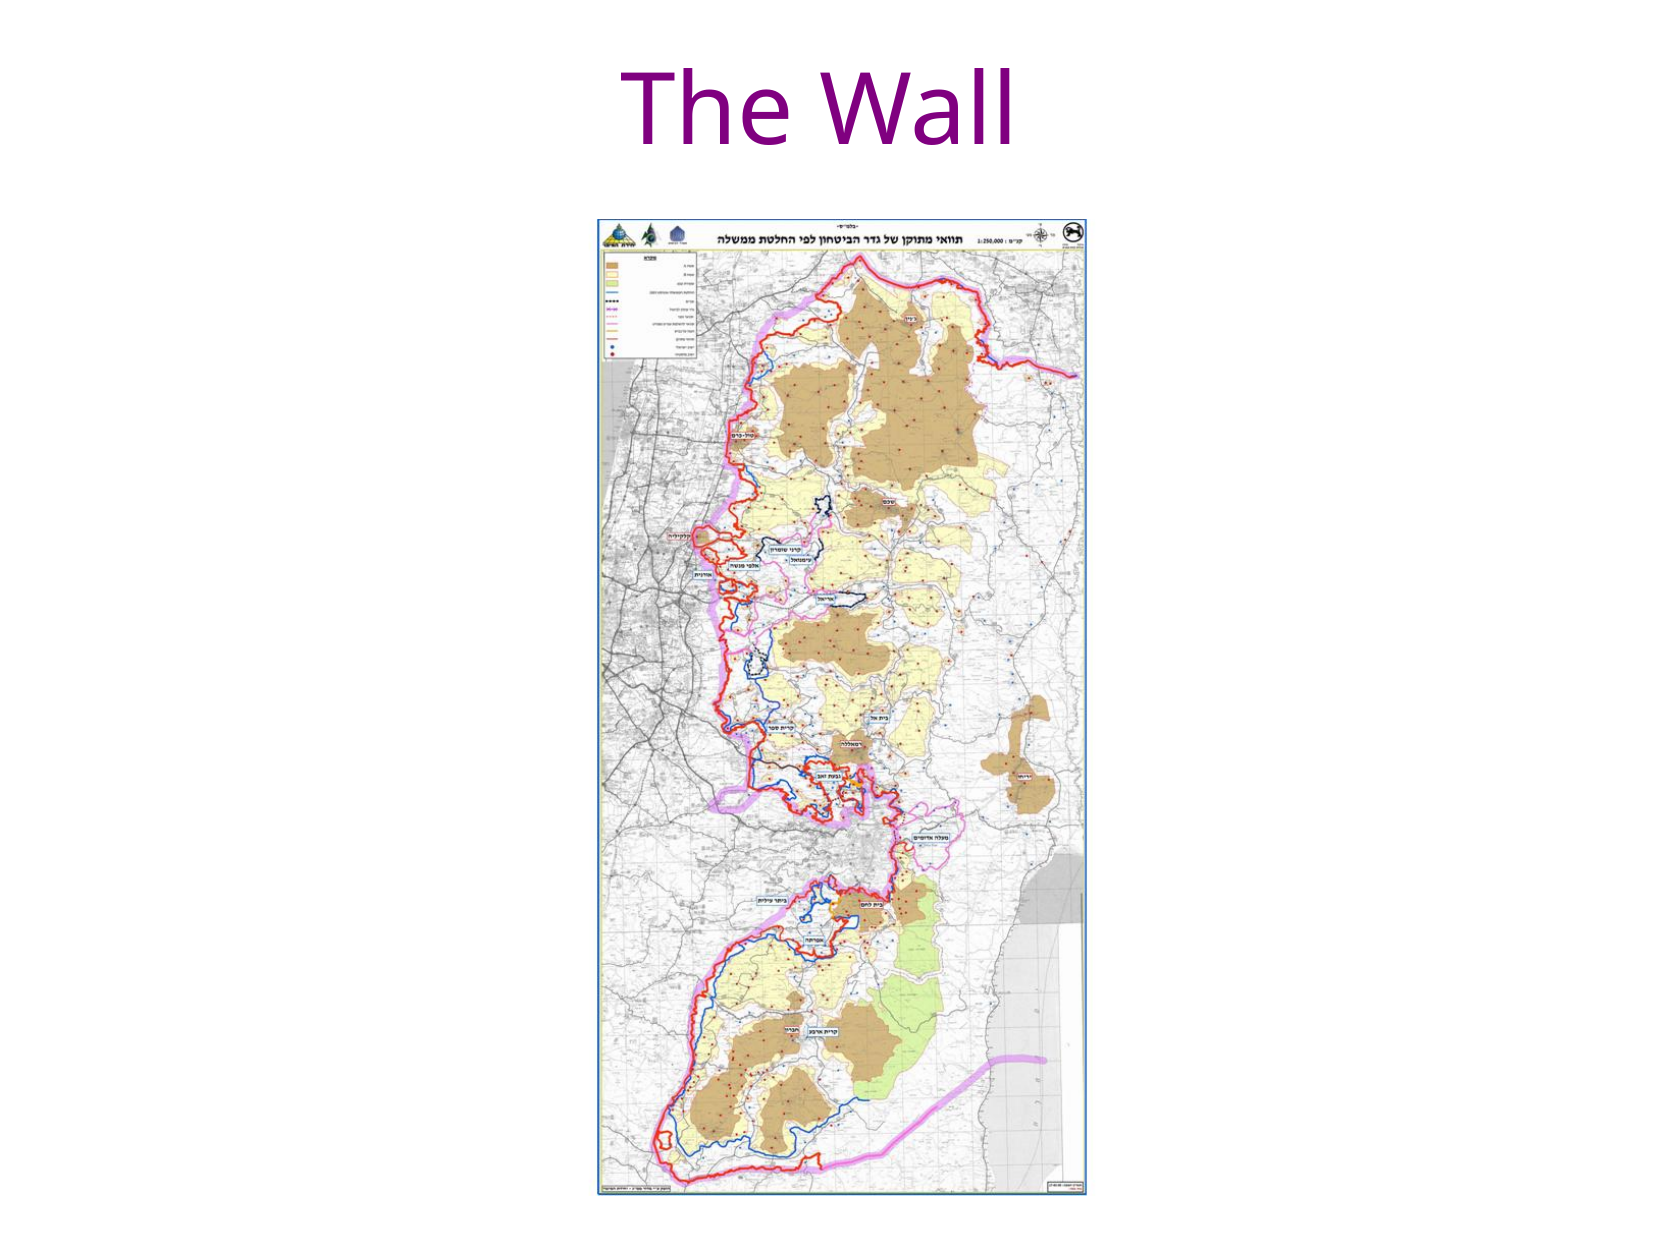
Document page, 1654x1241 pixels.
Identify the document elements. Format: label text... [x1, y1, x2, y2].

title The Wall [75, 21, 1564, 190]
picture [475, 219, 1209, 1196]
